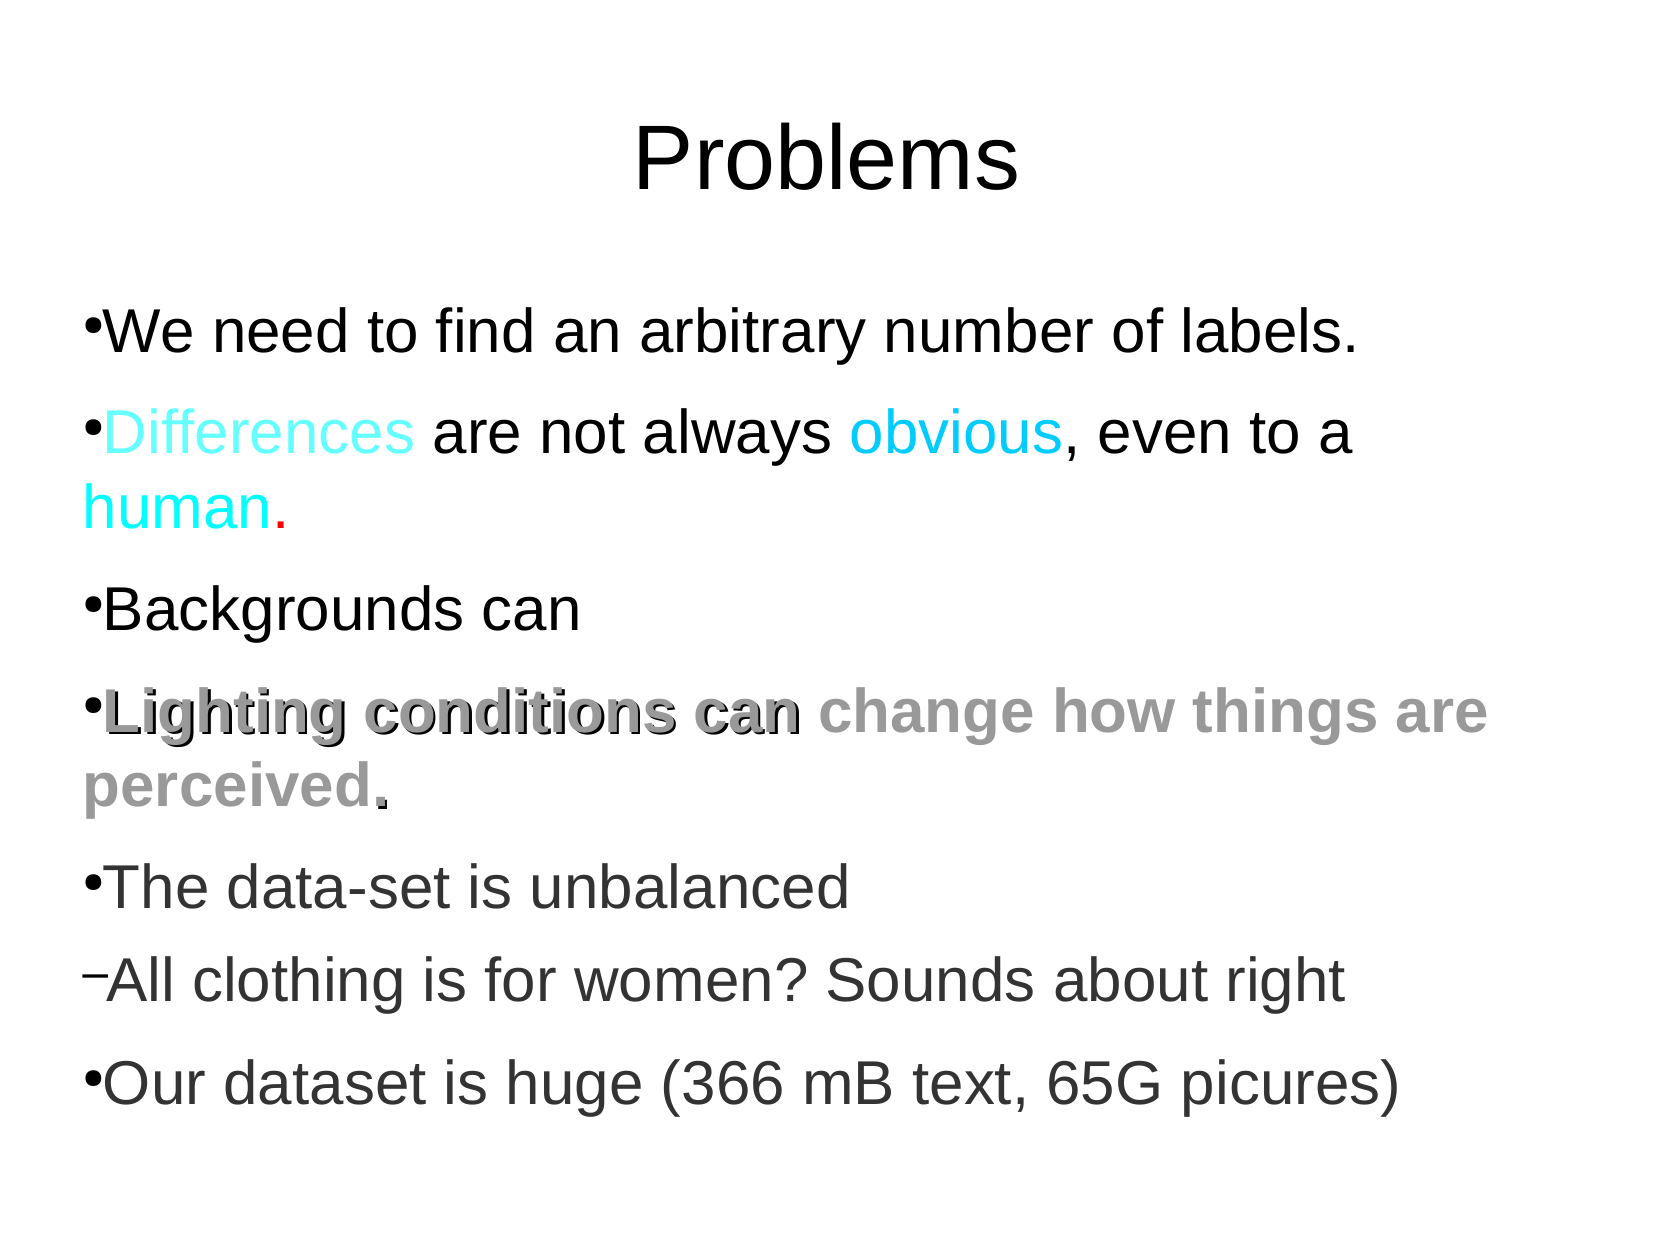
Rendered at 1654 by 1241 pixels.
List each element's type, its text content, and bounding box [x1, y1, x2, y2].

list We need to find an arbitrary number of labels. Differences are not always obvious, even to a human. Backgrounds can change how things appear. Lighting conditions can change how things are perceived. The data-set is unbalanced All clothing is for women? Sounds about right Our dataset is huge (366 mB text, 65G picures) [82, 290, 1571, 1120]
title Problems [82, 49, 1571, 257]
